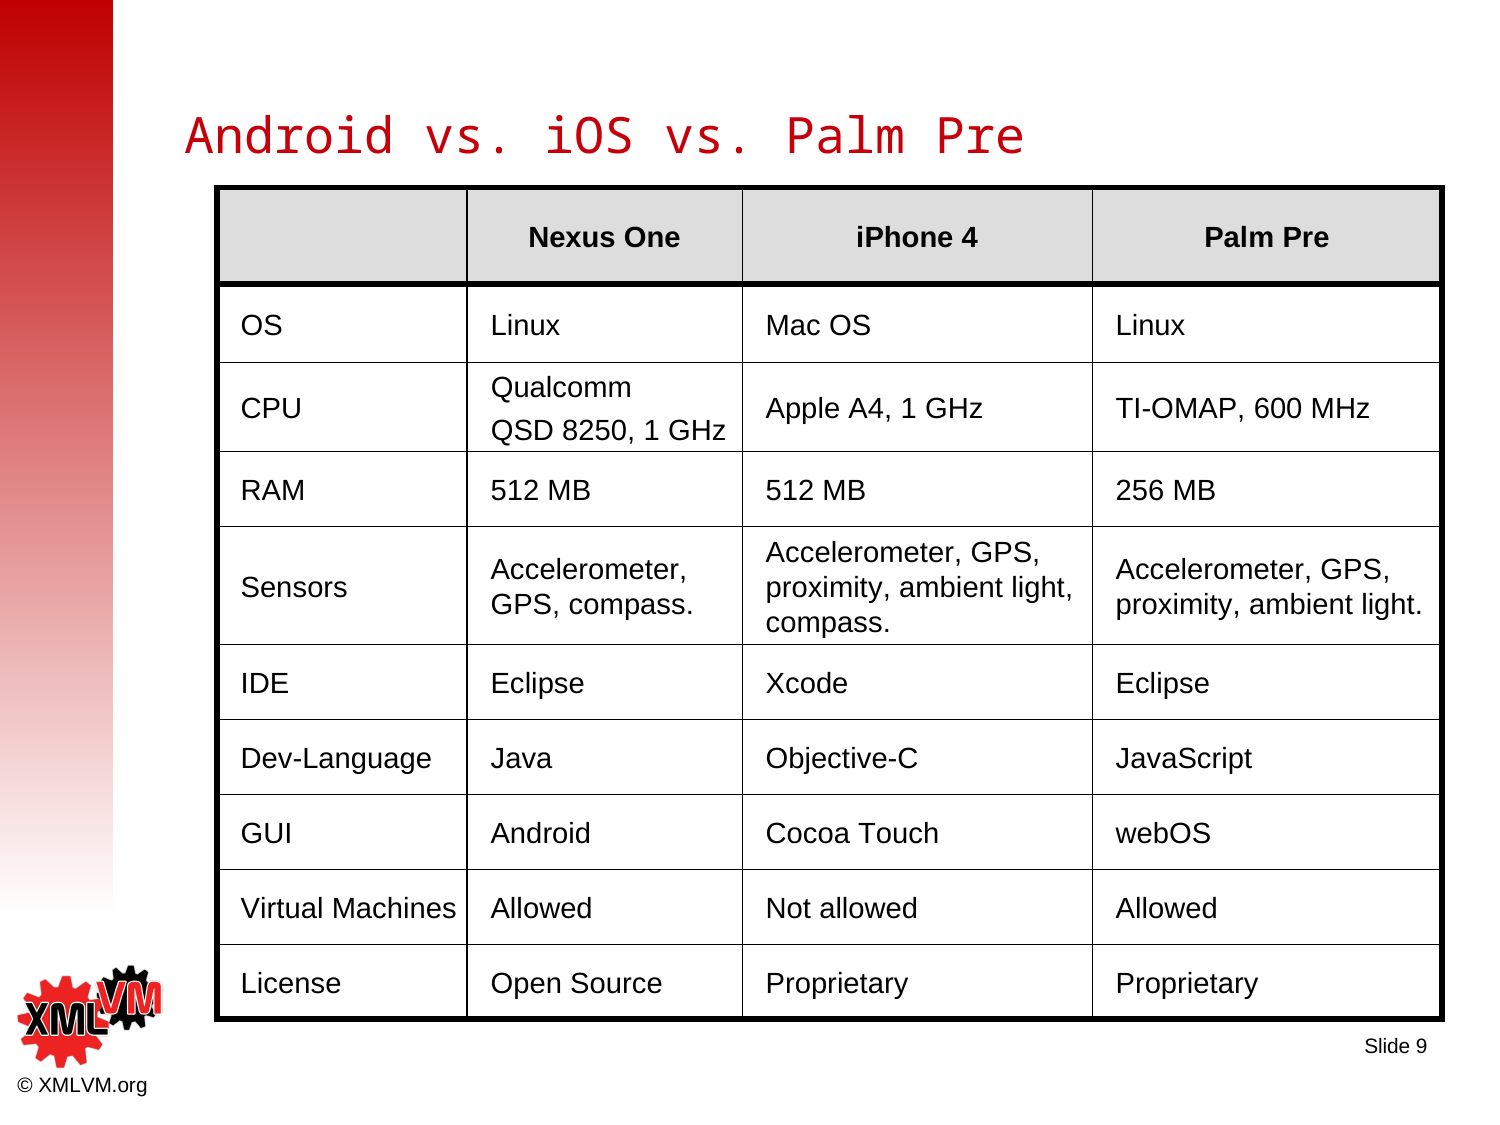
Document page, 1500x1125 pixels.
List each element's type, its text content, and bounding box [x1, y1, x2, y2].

table_cell Virtual Machines [220, 870, 466, 944]
table_header Palm Pre [1093, 190, 1439, 281]
table_cell Accelerometer, GPS, proximity, ambient light. [1093, 527, 1439, 644]
table_cell Xcode [743, 645, 1092, 719]
table_cell Apple A4, 1 GHz [743, 363, 1092, 451]
table_cell Not allowed [743, 870, 1092, 944]
table_cell Dev-Language [220, 720, 466, 794]
table_header Nexus One [468, 190, 742, 281]
table_cell Allowed [1093, 870, 1439, 944]
table_cell Qualcomm QSD 8250, 1 GHz [468, 363, 742, 451]
table_cell 256 MB [1093, 452, 1439, 526]
table_cell License [220, 945, 466, 1016]
table_cell Proprietary [743, 945, 1092, 1016]
table_cell Eclipse [1093, 645, 1439, 719]
table_cell CPU [220, 363, 466, 451]
table_cell Open Source [468, 945, 742, 1016]
table_cell Eclipse [468, 645, 742, 719]
table_cell Mac OS [743, 287, 1092, 362]
picture [16, 964, 164, 1069]
table_cell Cocoa Touch [743, 795, 1092, 869]
table_cell Accelerometer, GPS, compass. [468, 527, 742, 644]
table_cell TI-OMAP, 600 MHz [1093, 363, 1439, 451]
table_cell Android [468, 795, 742, 869]
table_header [220, 190, 466, 281]
table_cell Accelerometer, GPS, proximity, ambient light, compass. [743, 527, 1092, 644]
table_cell Java [468, 720, 742, 794]
table_cell 512 MB [468, 452, 742, 526]
table_cell 512 MB [743, 452, 1092, 526]
table_cell IDE [220, 645, 466, 719]
table_cell GUI [220, 795, 466, 869]
table_cell Allowed [468, 870, 742, 944]
table_cell Linux [1093, 287, 1439, 362]
table_cell JavaScript [1093, 720, 1439, 794]
table_cell Objective-C [743, 720, 1092, 794]
title Android vs. iOS vs. Palm Pre [170, 67, 1447, 207]
table_cell webOS [1093, 795, 1439, 869]
table_cell Proprietary [1093, 945, 1439, 1016]
table_cell Sensors [220, 527, 466, 644]
table_cell Linux [468, 287, 742, 362]
table_header iPhone 4 [743, 190, 1092, 281]
table_cell OS [220, 287, 466, 362]
table_cell RAM [220, 452, 466, 526]
